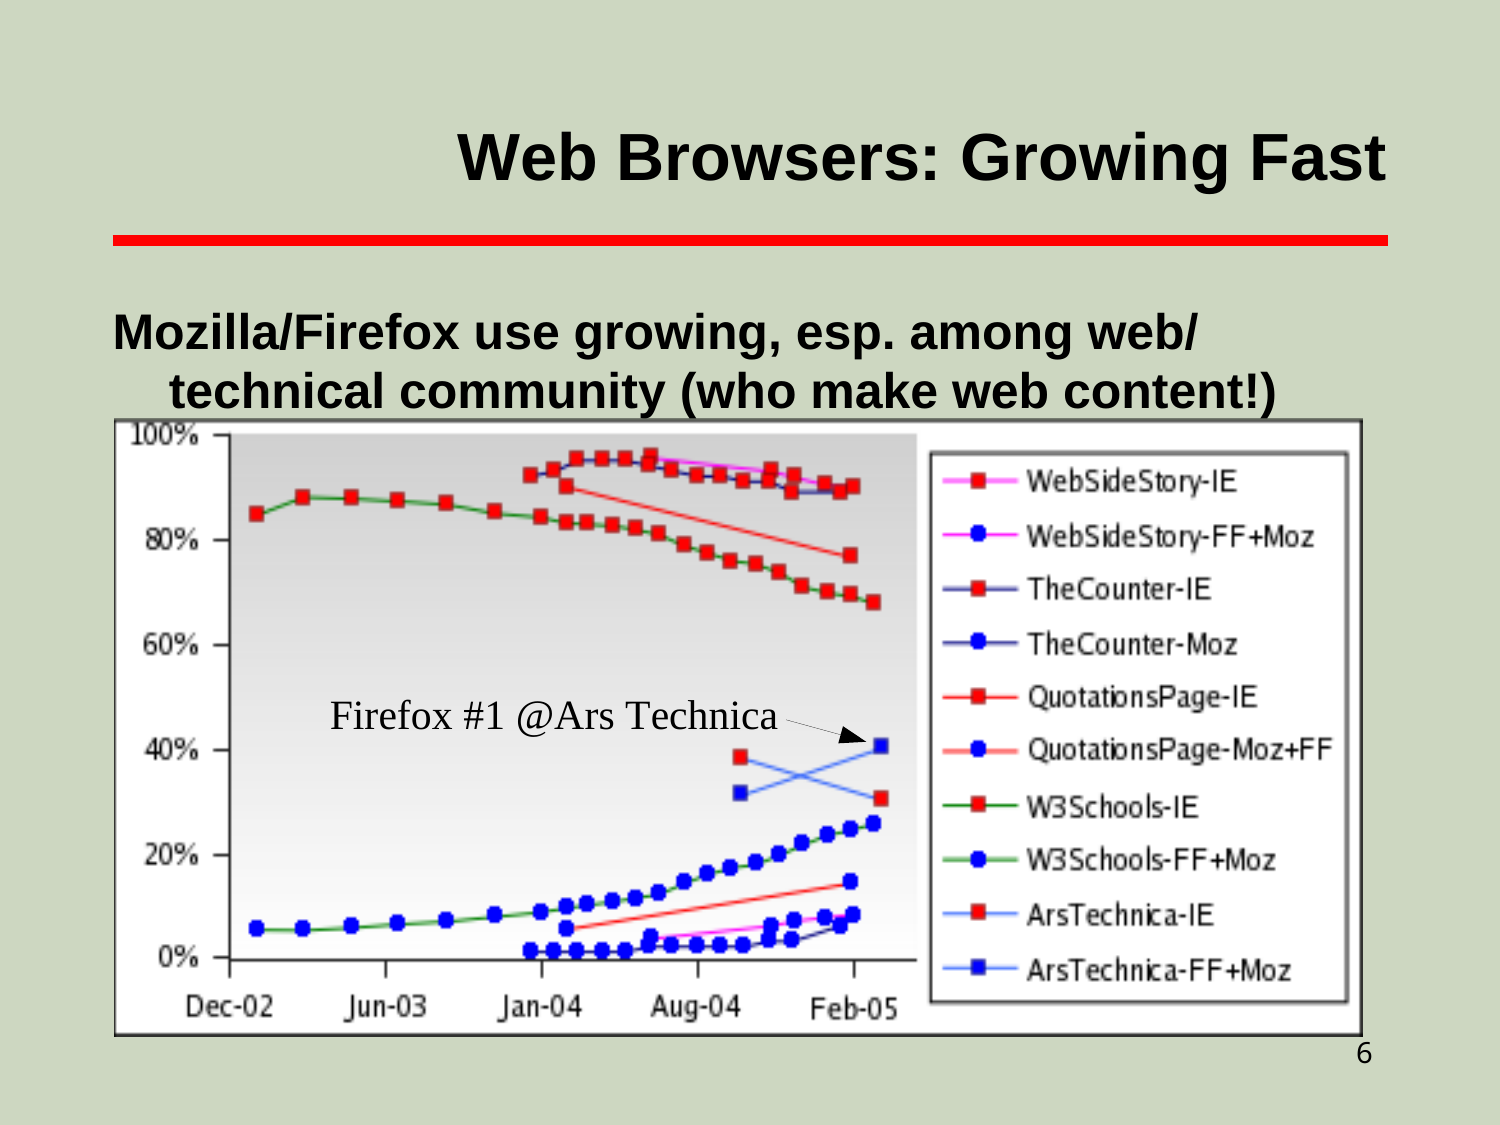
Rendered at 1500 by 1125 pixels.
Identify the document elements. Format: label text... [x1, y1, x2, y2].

title Web Browsers: Growing Fast [337, 85, 1388, 224]
text_box Firefox #1 @Ars Technica [329, 689, 779, 737]
list Mozilla/Firefox use growing, esp. among web/ technical community (who make web content!) [112, 299, 1388, 1080]
picture [114, 418, 1363, 1037]
